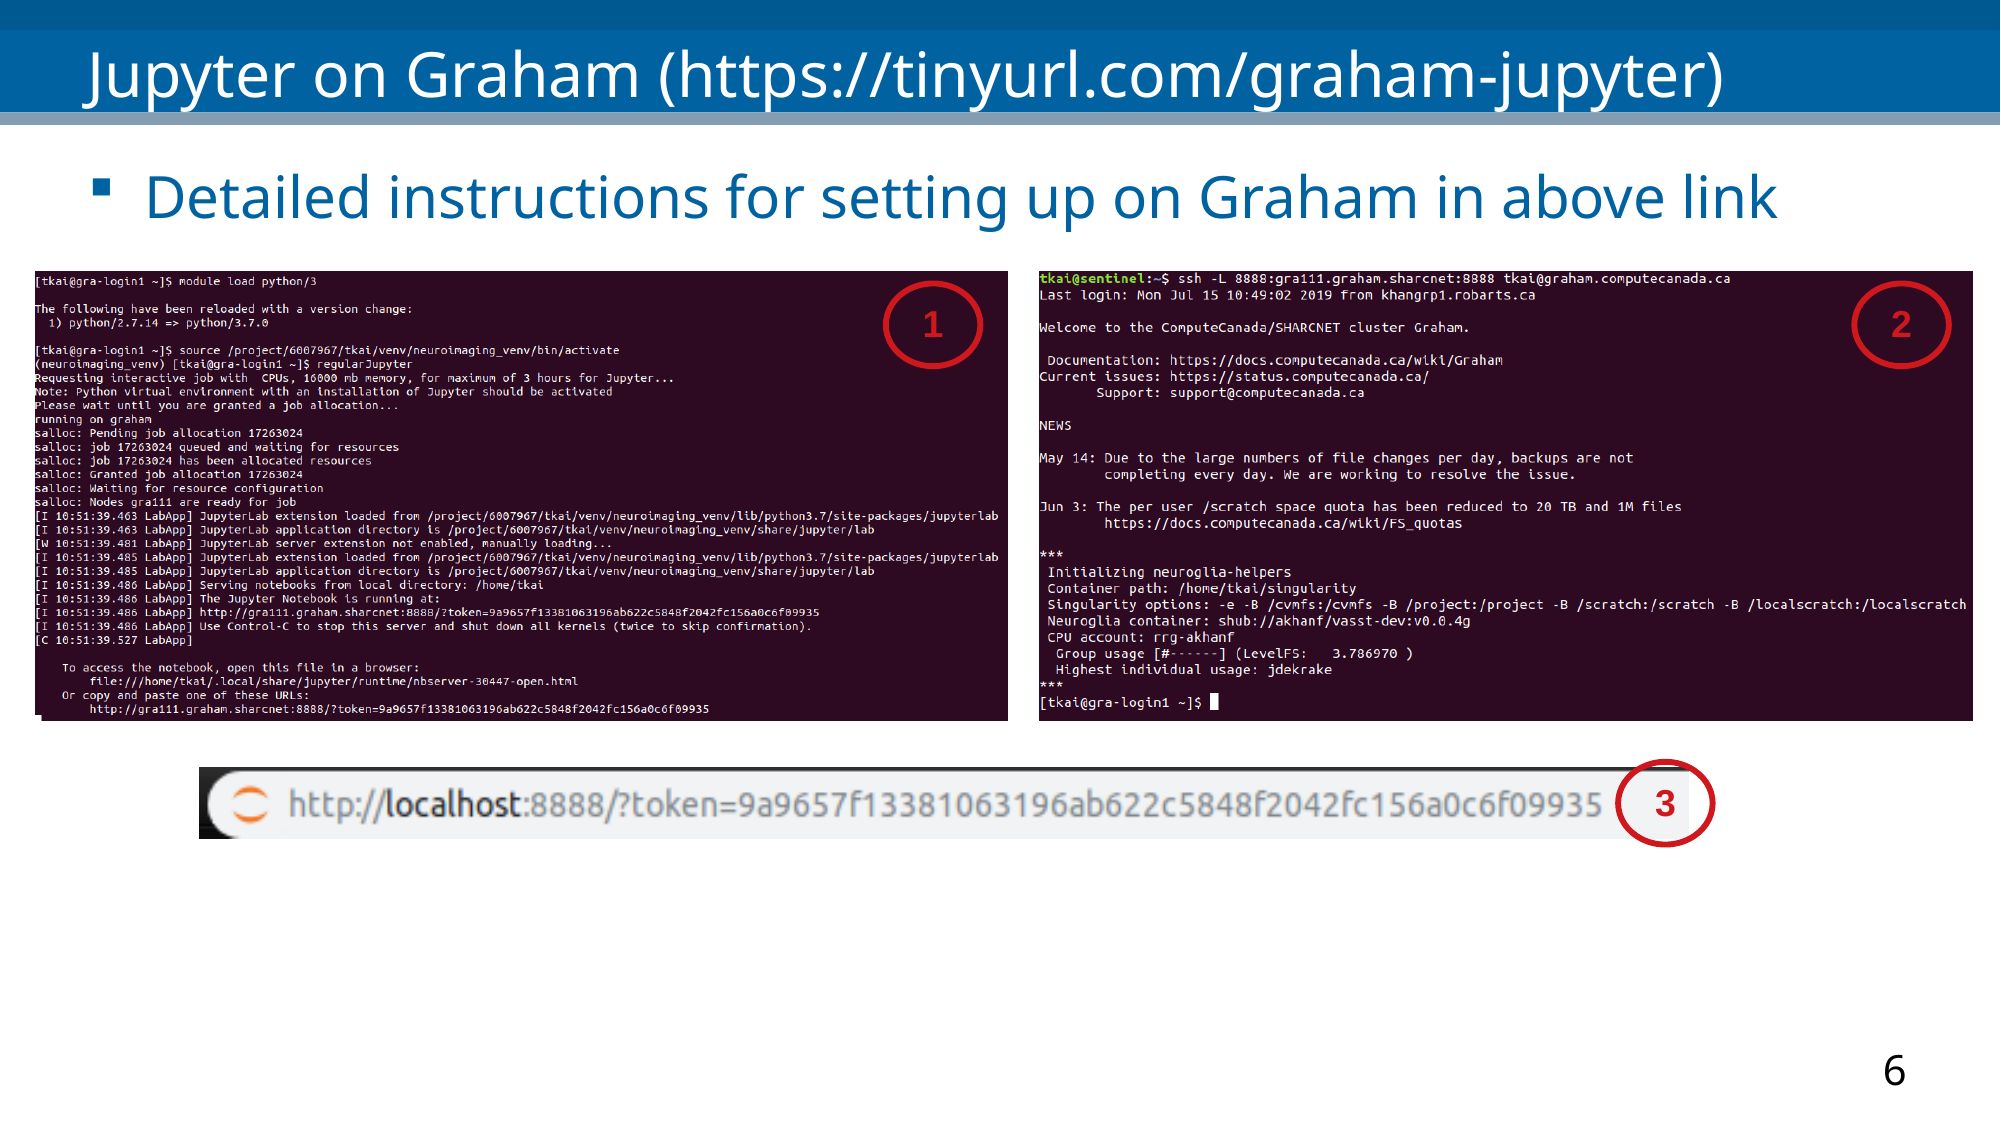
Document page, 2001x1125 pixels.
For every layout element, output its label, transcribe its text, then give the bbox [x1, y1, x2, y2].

text_box 1 [885, 283, 981, 367]
text_box 2 [1854, 283, 1949, 367]
text_box 3 [1618, 761, 1713, 845]
list Detailed instructions for setting up on Graham in above link [76, 154, 1949, 249]
picture [199, 767, 1640, 839]
title Jupyter on Graham (https://tinyurl.com/graham-jupyter) [76, 21, 1926, 124]
picture [1039, 271, 1973, 721]
slide_number <number> [1803, 1038, 1987, 1107]
picture [35, 271, 1008, 721]
